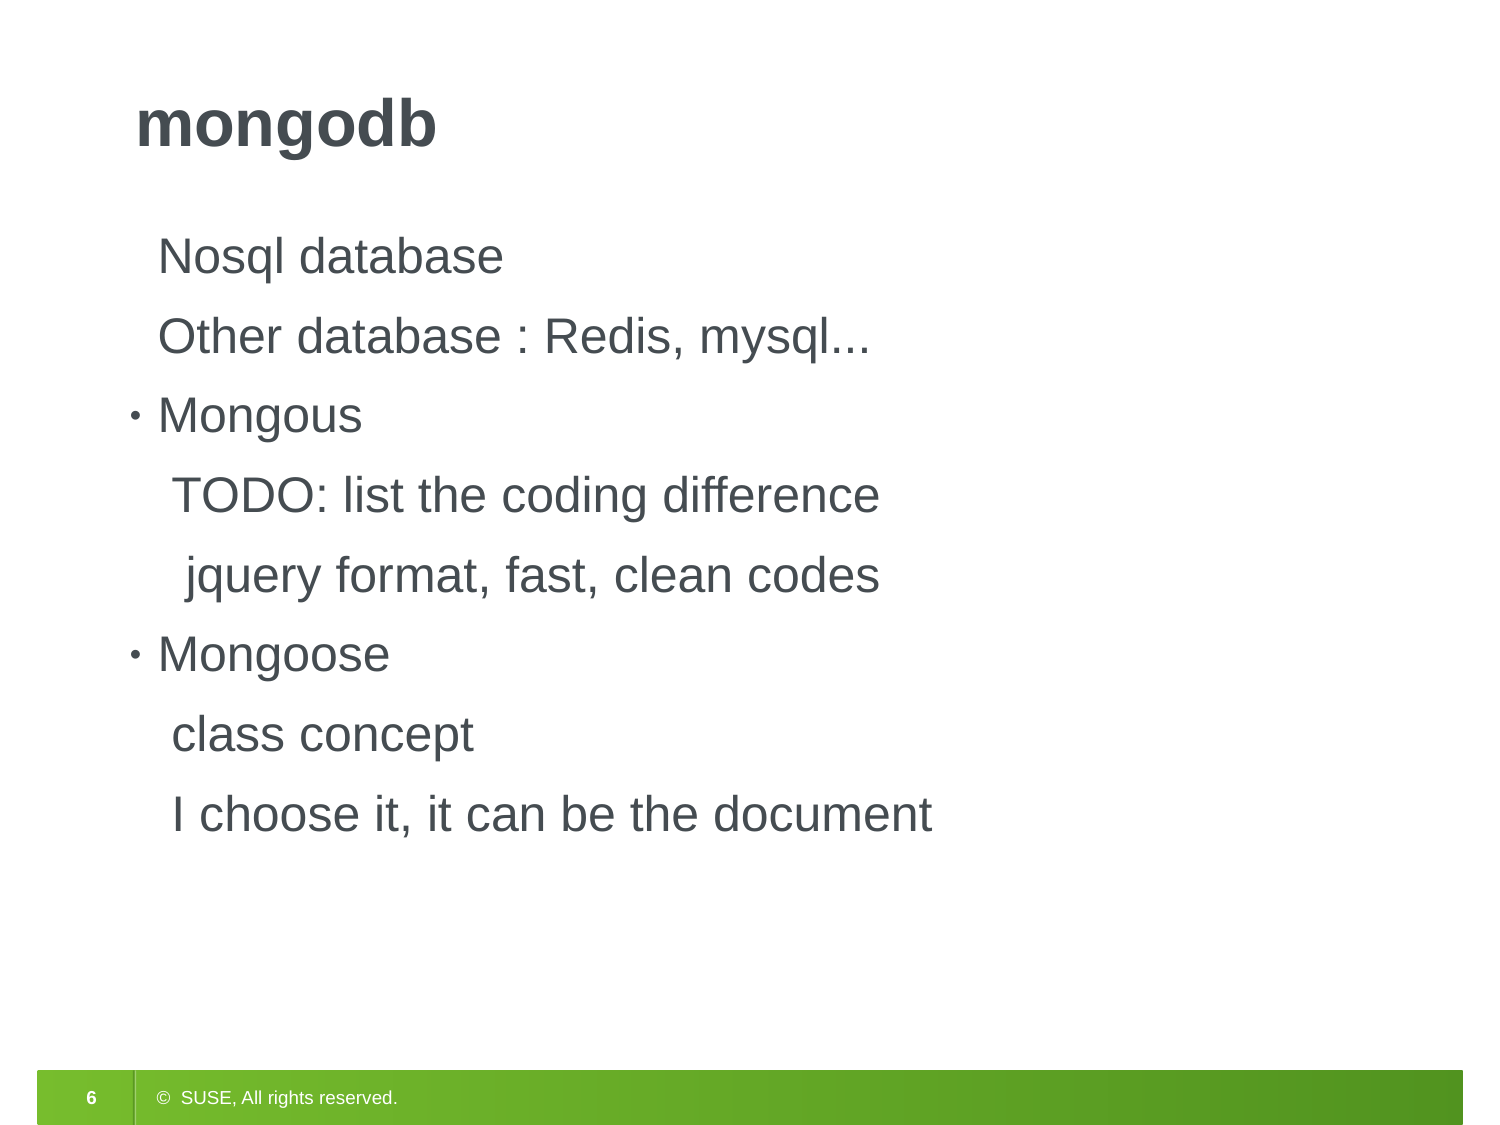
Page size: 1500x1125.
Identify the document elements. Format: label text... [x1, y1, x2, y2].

title mongodb [135, 41, 1372, 204]
list Nosql database Other database : Redis, mysql... Mongous TODO: list the coding difference jquery format, fast, clean codes Mongoose class concept I choose it, it can be the document [129, 228, 1366, 971]
